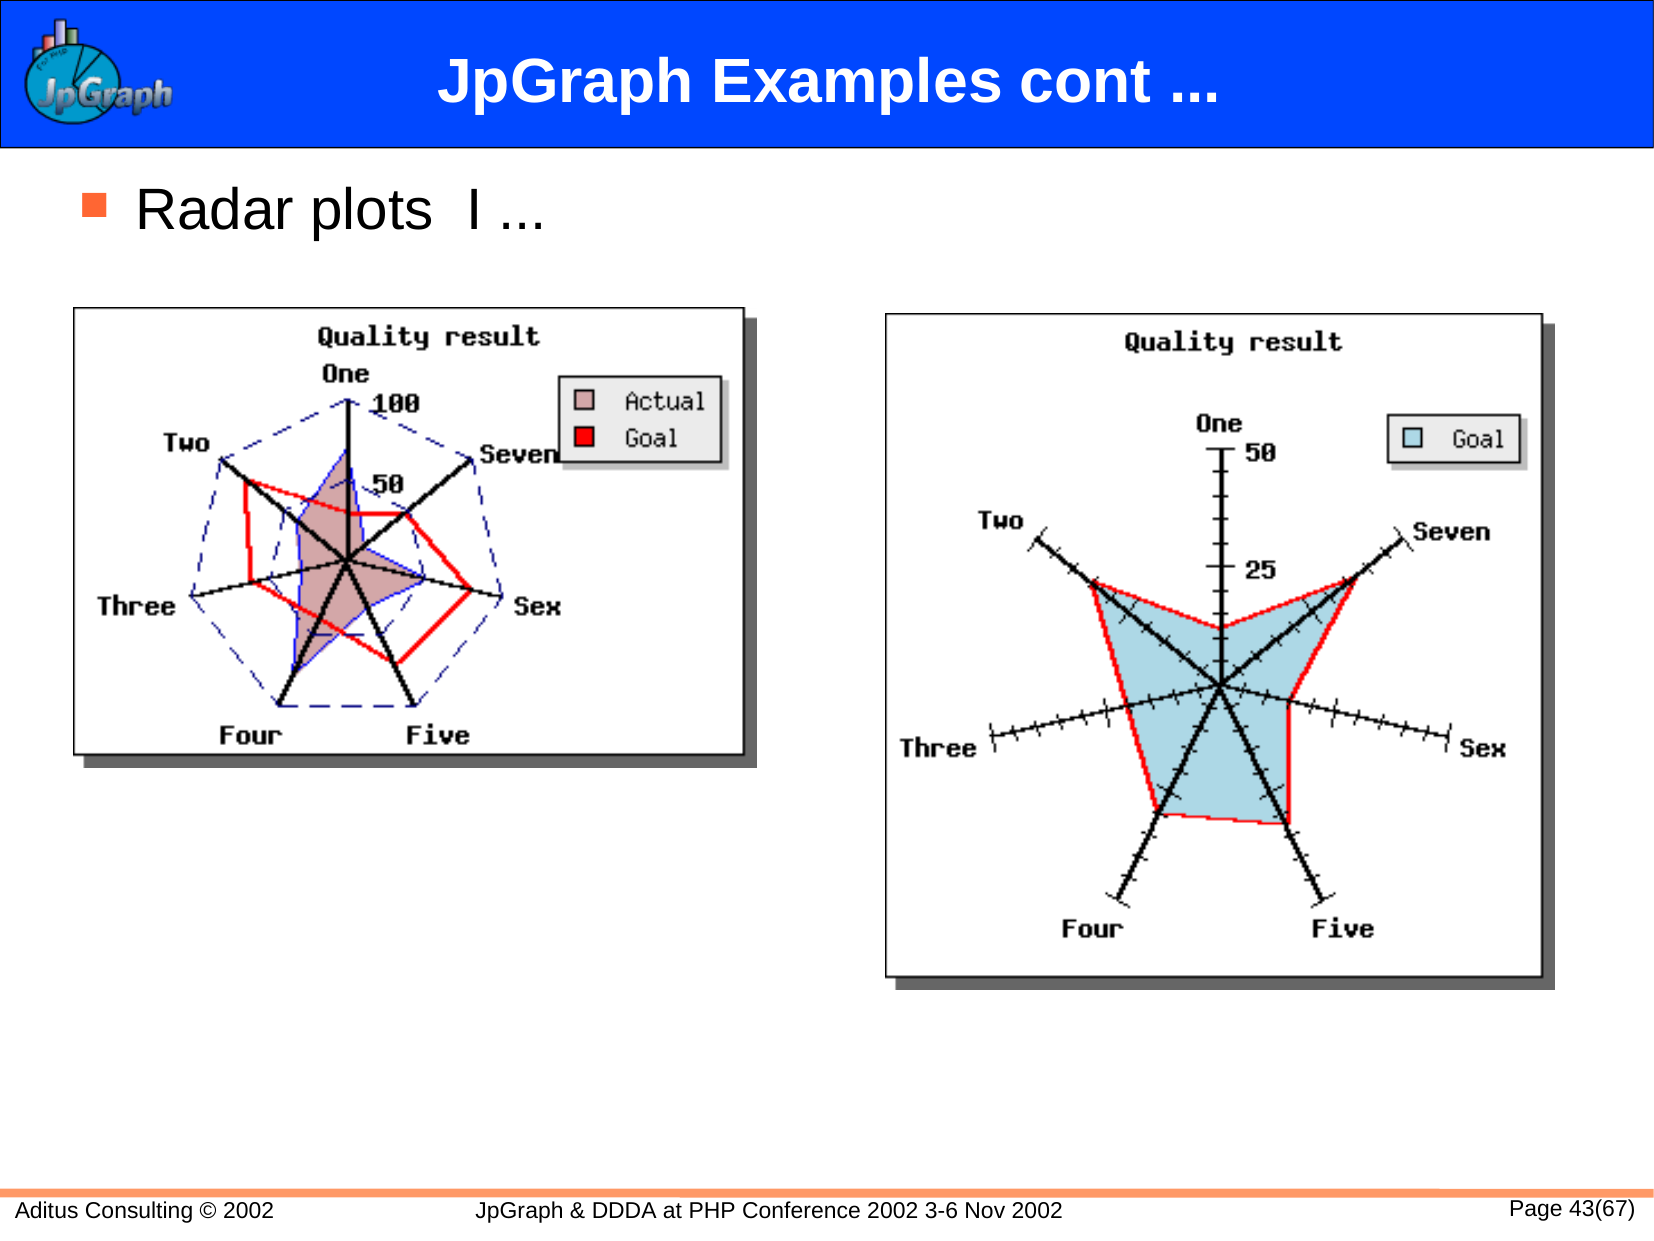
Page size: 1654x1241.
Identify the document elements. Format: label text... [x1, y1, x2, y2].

list Radar plots I ... [64, 177, 1580, 296]
picture [20, 17, 123, 128]
picture [73, 307, 757, 768]
title JpGraph Examples cont ... [123, 0, 1536, 163]
picture [885, 313, 1555, 990]
